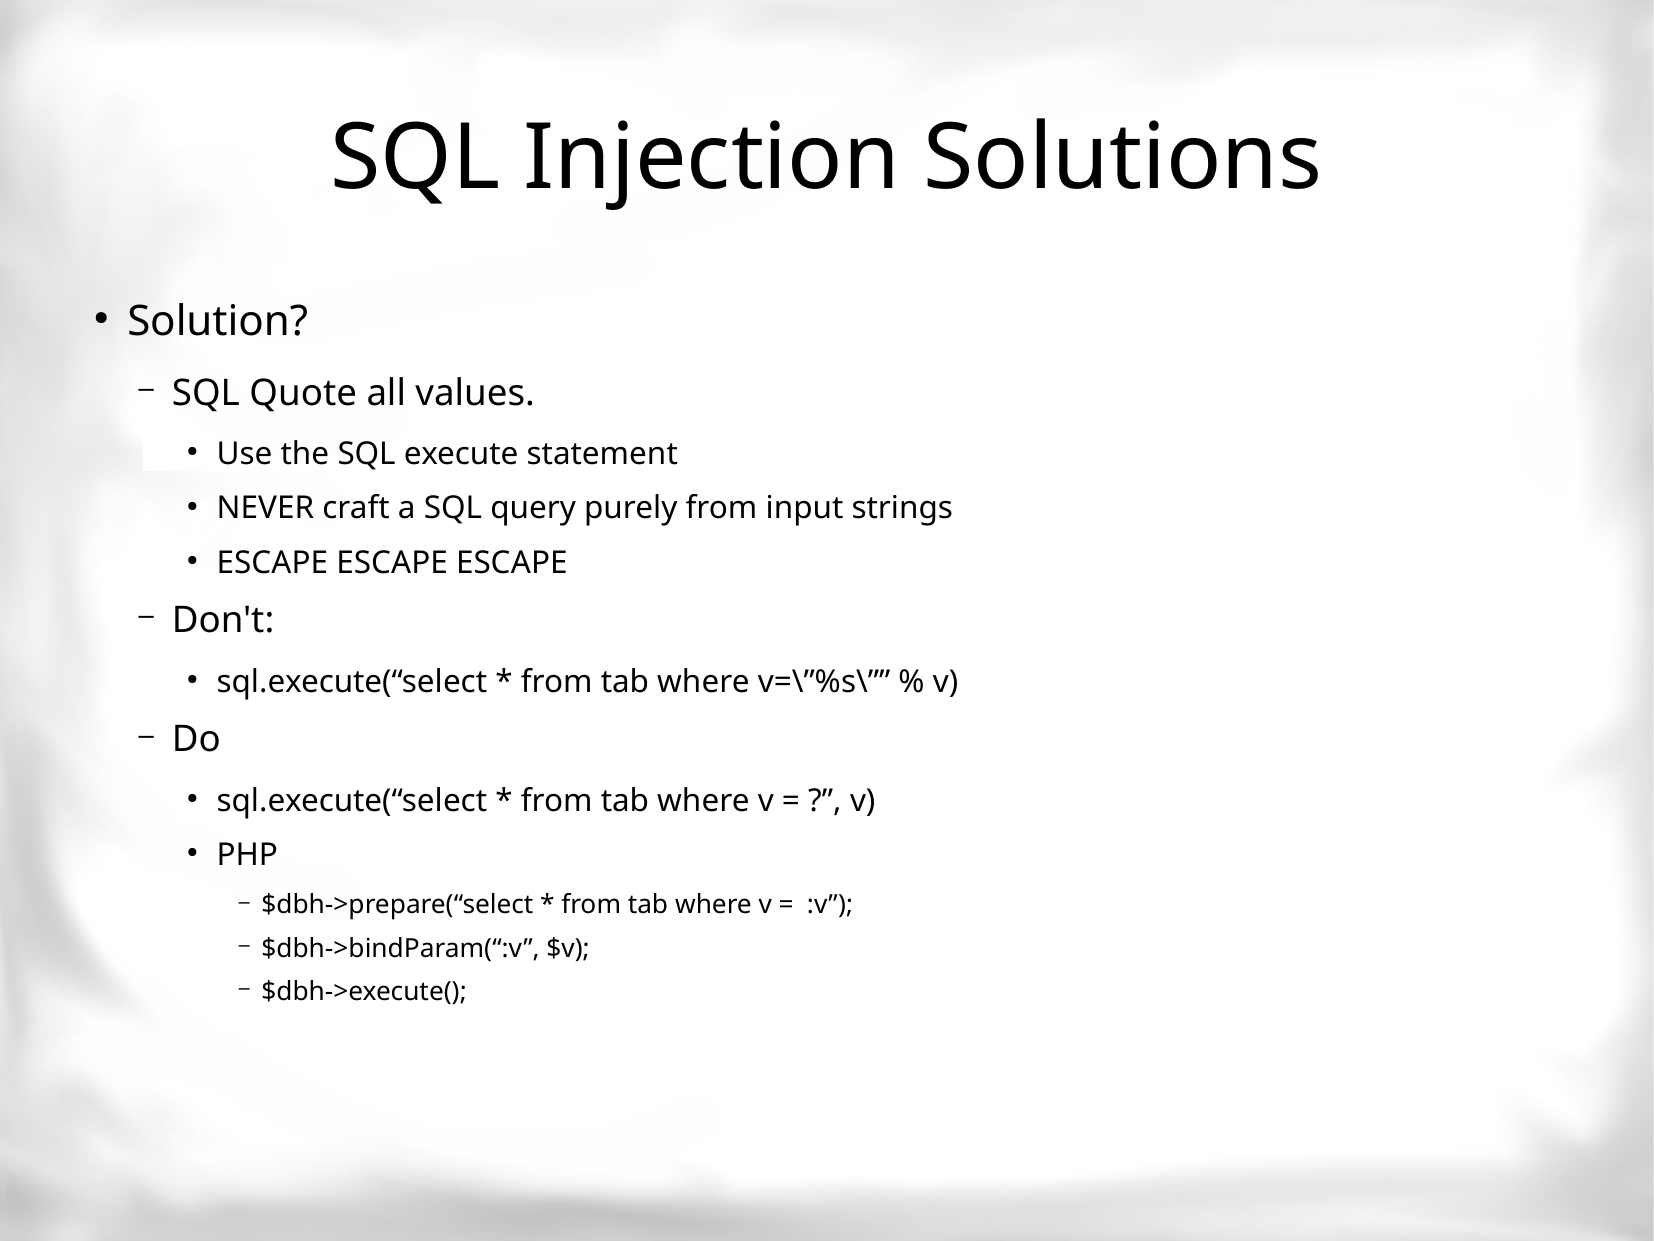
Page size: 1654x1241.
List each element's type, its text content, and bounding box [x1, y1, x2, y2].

picture [0, 0, 1654, 1241]
list Solution? SQL Quote all values. Use the SQL execute statement NEVER craft a SQL query purely from input strings ESCAPE ESCAPE ESCAPE Don't: sql.execute(“select * from tab where v=\”%s\”” % v) Do sql.execute(“select * from tab where v = ?”, v) PHP $dbh->prepare(“select * from tab where v = :v”); $dbh->bindParam(“:v”, $v); $dbh->execute(); [82, 290, 1571, 1010]
title SQL Injection Solutions [82, 49, 1571, 257]
